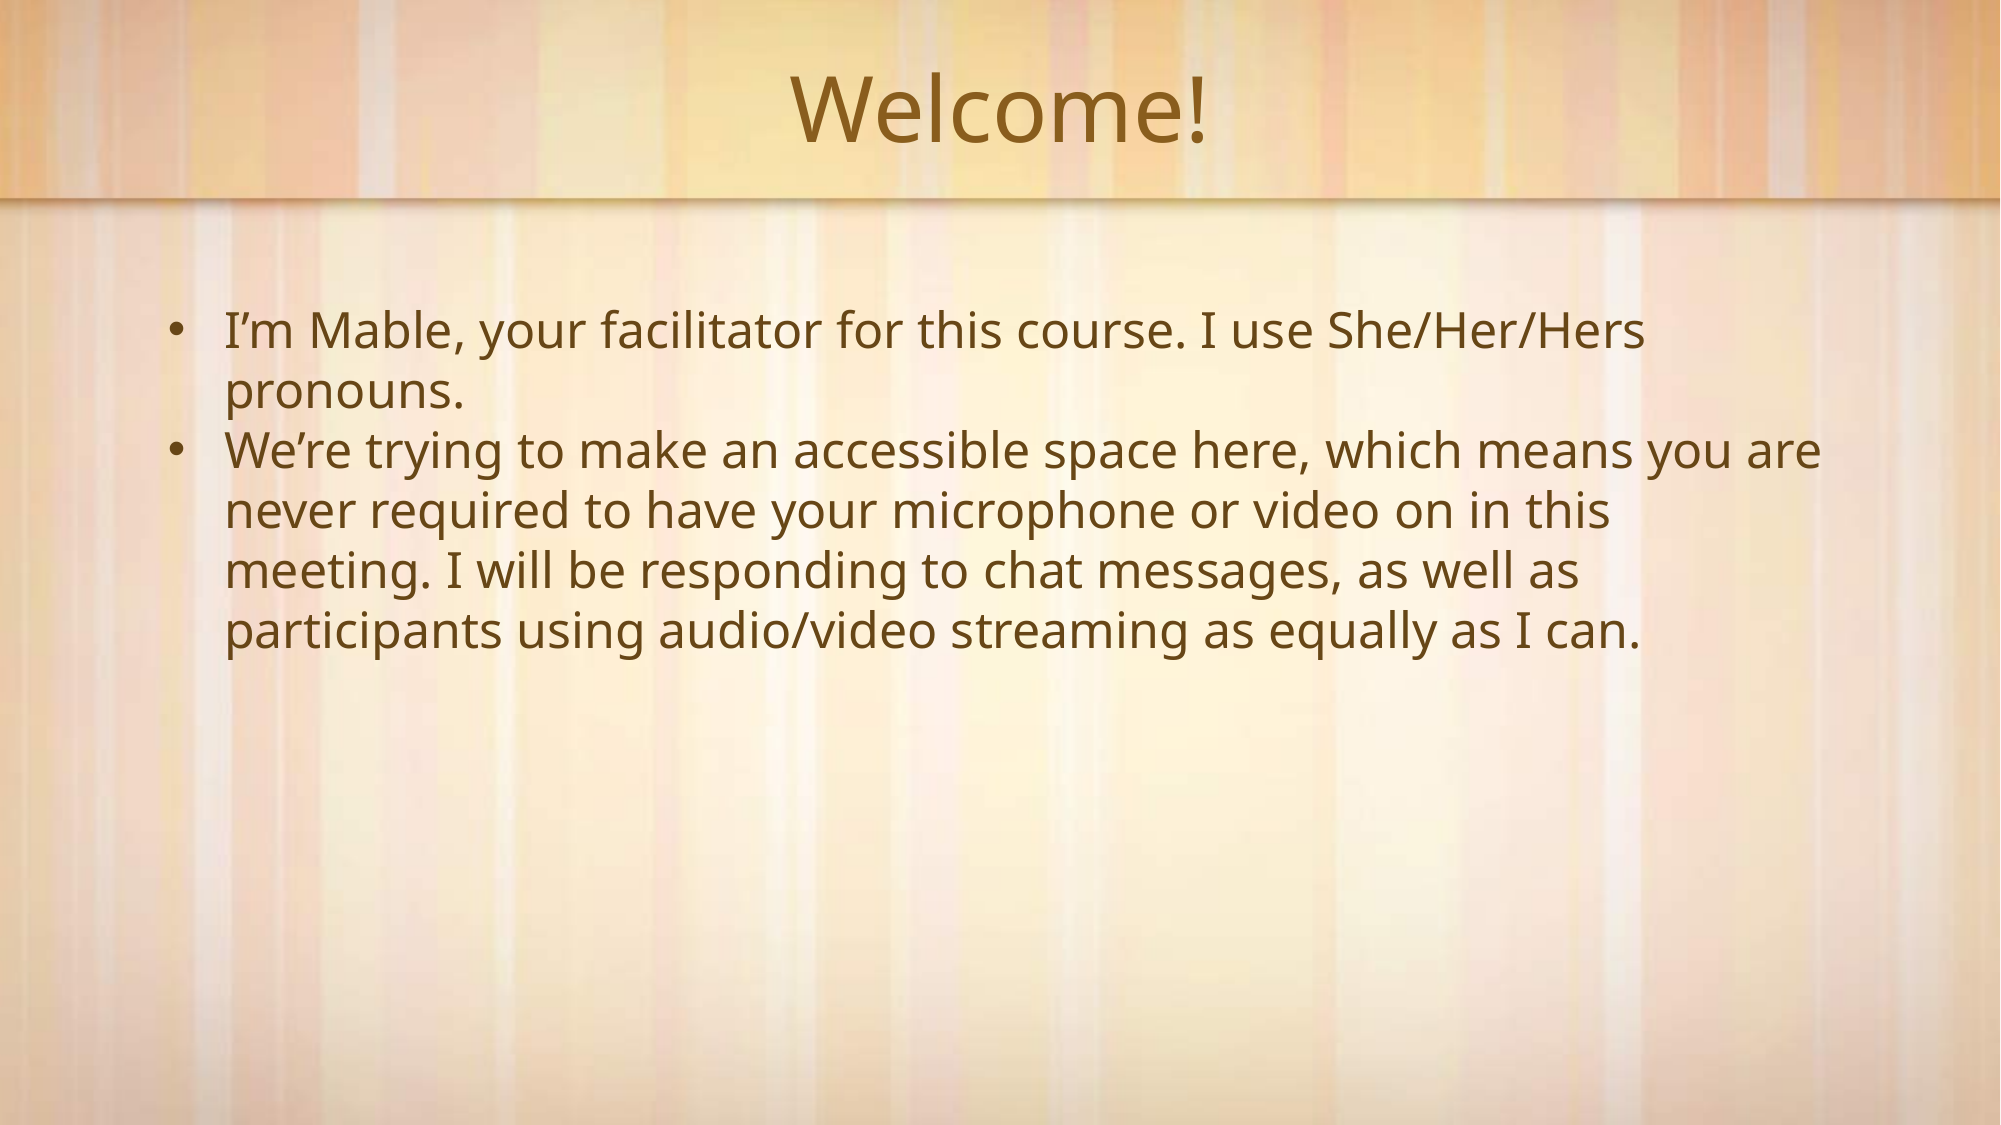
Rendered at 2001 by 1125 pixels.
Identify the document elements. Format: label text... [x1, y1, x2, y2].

title Welcome! [151, 19, 1849, 192]
picture [0, 0, 2001, 1125]
list I’m Mable, your facilitator for this course. I use She/Her/Hers pronouns. We’re trying to make an accessible space here, which means you are never required to have your microphone or video on in this meeting. I will be responding to chat messages, as well as participants using audio/video streaming as equally as I can. [152, 290, 1848, 1000]
